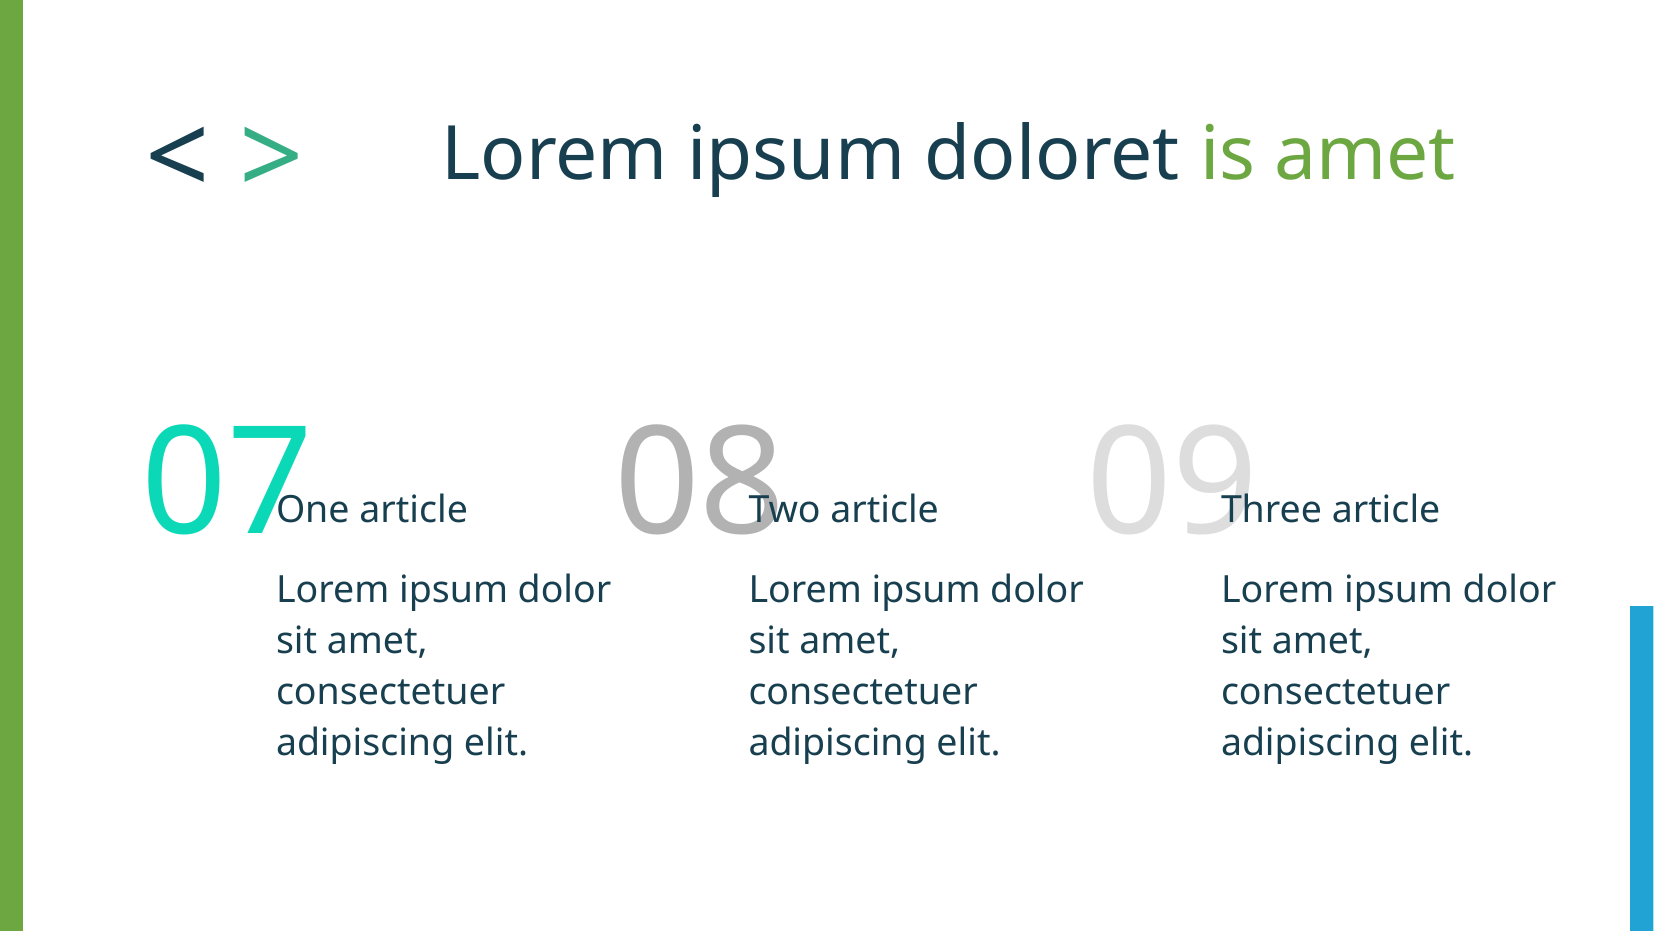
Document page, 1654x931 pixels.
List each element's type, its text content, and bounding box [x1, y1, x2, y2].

list < > [75, 75, 340, 241]
list 08 [542, 373, 813, 582]
list Two article Lorem ipsum dolor sit amet, consectetuer adipiscing elit. [677, 482, 1123, 841]
list 07 [70, 373, 341, 582]
title Lorem ipsum doloret is amet [322, 60, 1576, 241]
list 09 [1015, 373, 1286, 582]
list One article Lorem ipsum dolor sit amet, consectetuer adipiscing elit. [205, 482, 650, 841]
list Three article Lorem ipsum dolor sit amet, consectetuer adipiscing elit. [1150, 482, 1595, 841]
